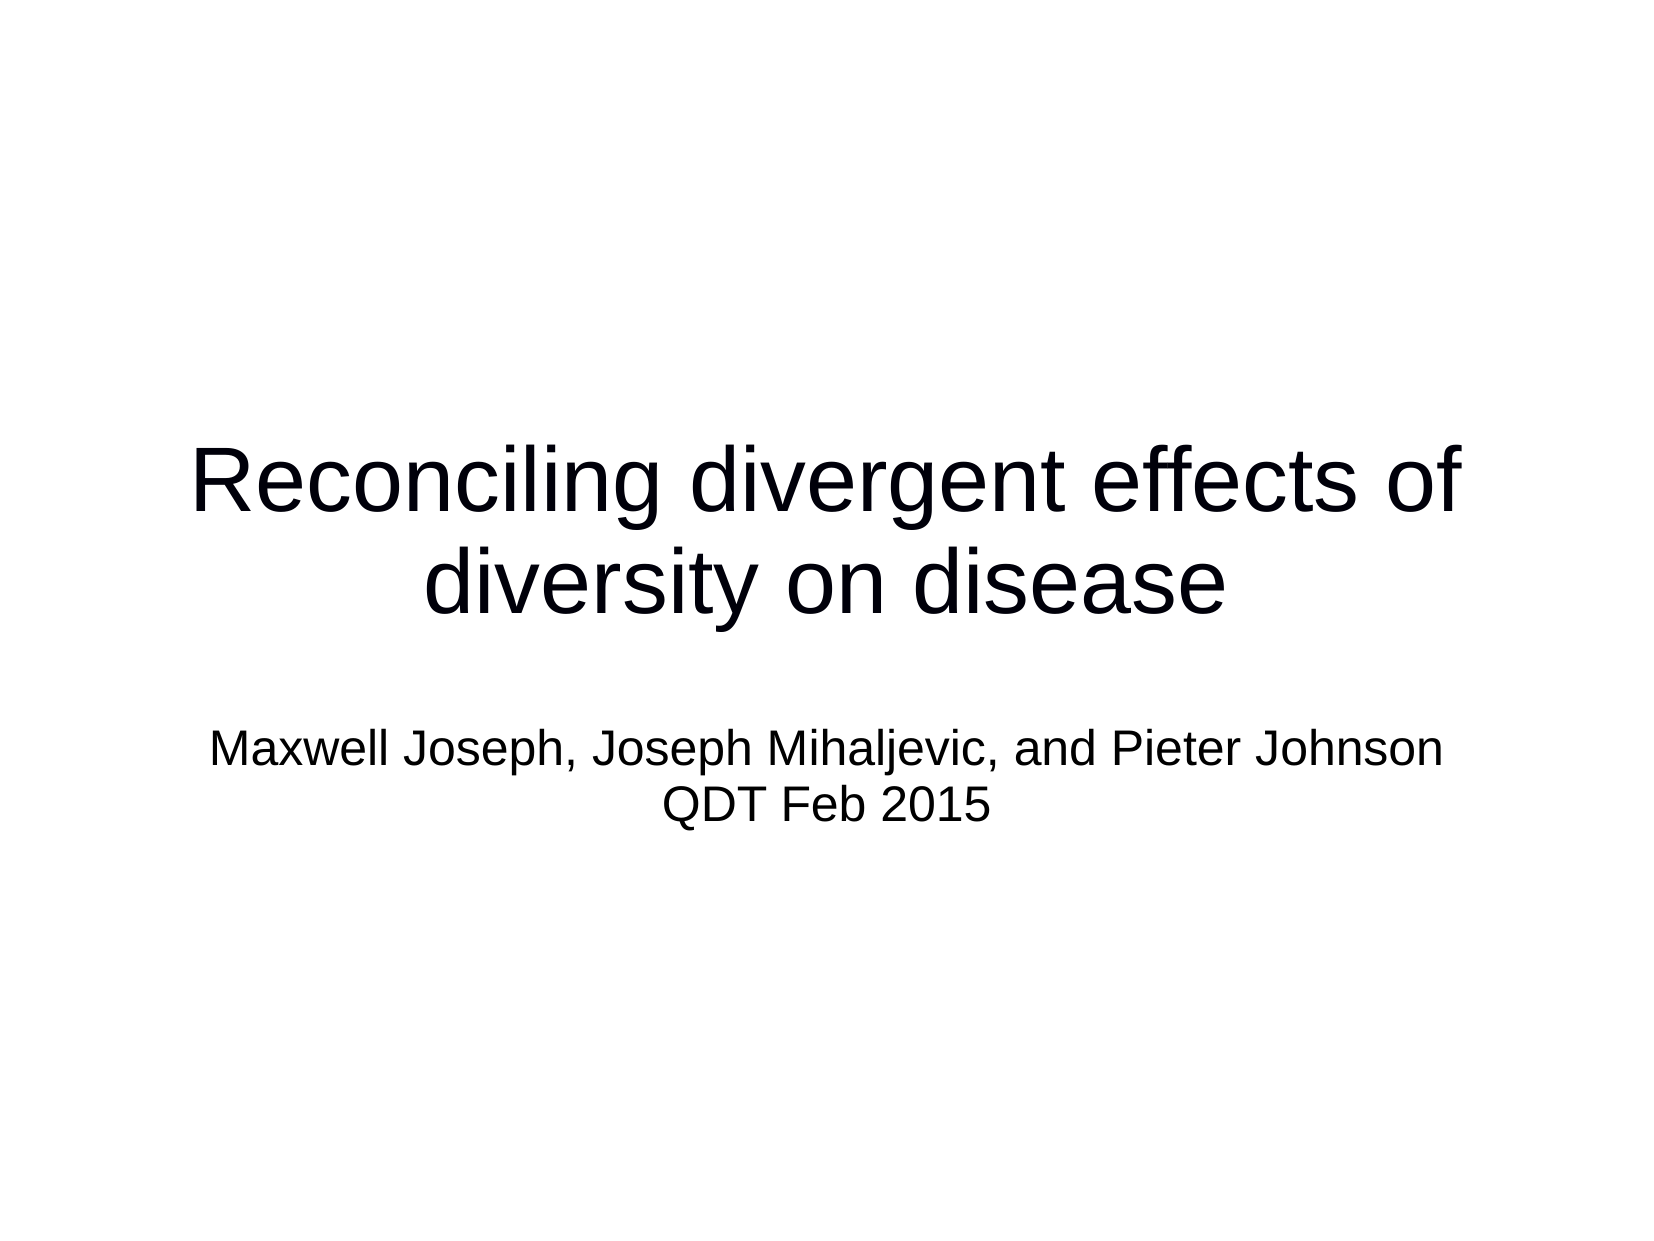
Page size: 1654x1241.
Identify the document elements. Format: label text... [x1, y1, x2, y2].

subtitle Maxwell Joseph, Joseph Mihaljevic, and Pieter Johnson QDT Feb 2015 [82, 713, 1571, 839]
title Reconciling divergent effects of diversity on disease [82, 417, 1571, 645]
